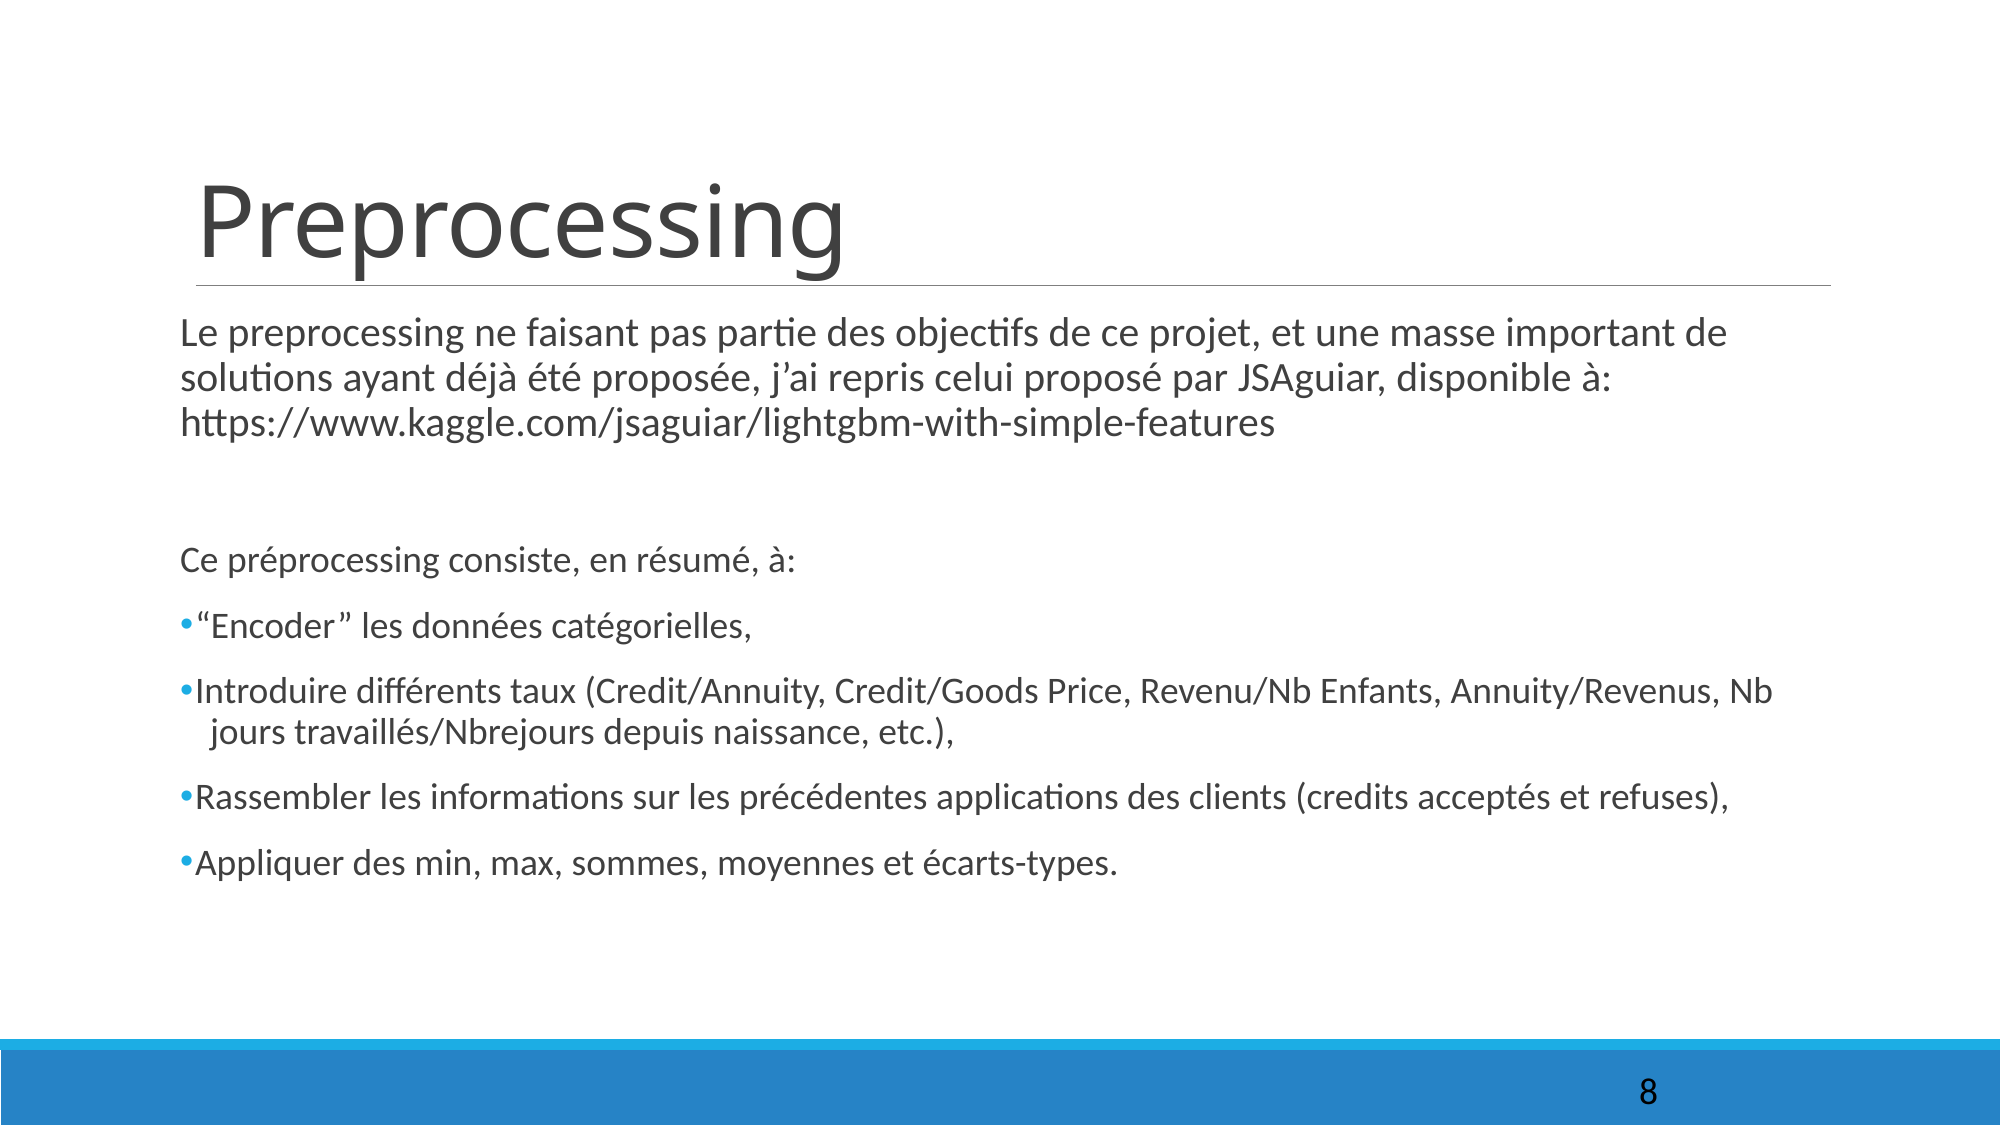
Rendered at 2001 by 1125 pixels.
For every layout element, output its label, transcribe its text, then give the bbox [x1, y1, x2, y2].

text_box [1624, 1059, 1840, 1120]
title Preprocessing [180, 47, 1831, 286]
list Le preprocessing ne faisant pas partie des objectifs de ce projet, et une masse important de solutions ayant déjà été proposée, j’ai repris celui proposé par JSAguiar, disponible à: https://www.kaggle.com/jsaguiar/lightgbm-with-simple-features Ce préprocessing consiste, en résumé, à: “Encoder” les données catégorielles, Introduire différents taux (Credit/Annuity, Credit/Goods Price, Revenu/Nb Enfants, Annuity/Revenus, Nb jours travaillés/Nbrejours depuis naissance, etc.), Rassembler les informations sur les précédentes applications des clients (credits acceptés et refuses), Appliquer des min, max, sommes, moyennes et écarts-types. [180, 302, 1831, 963]
